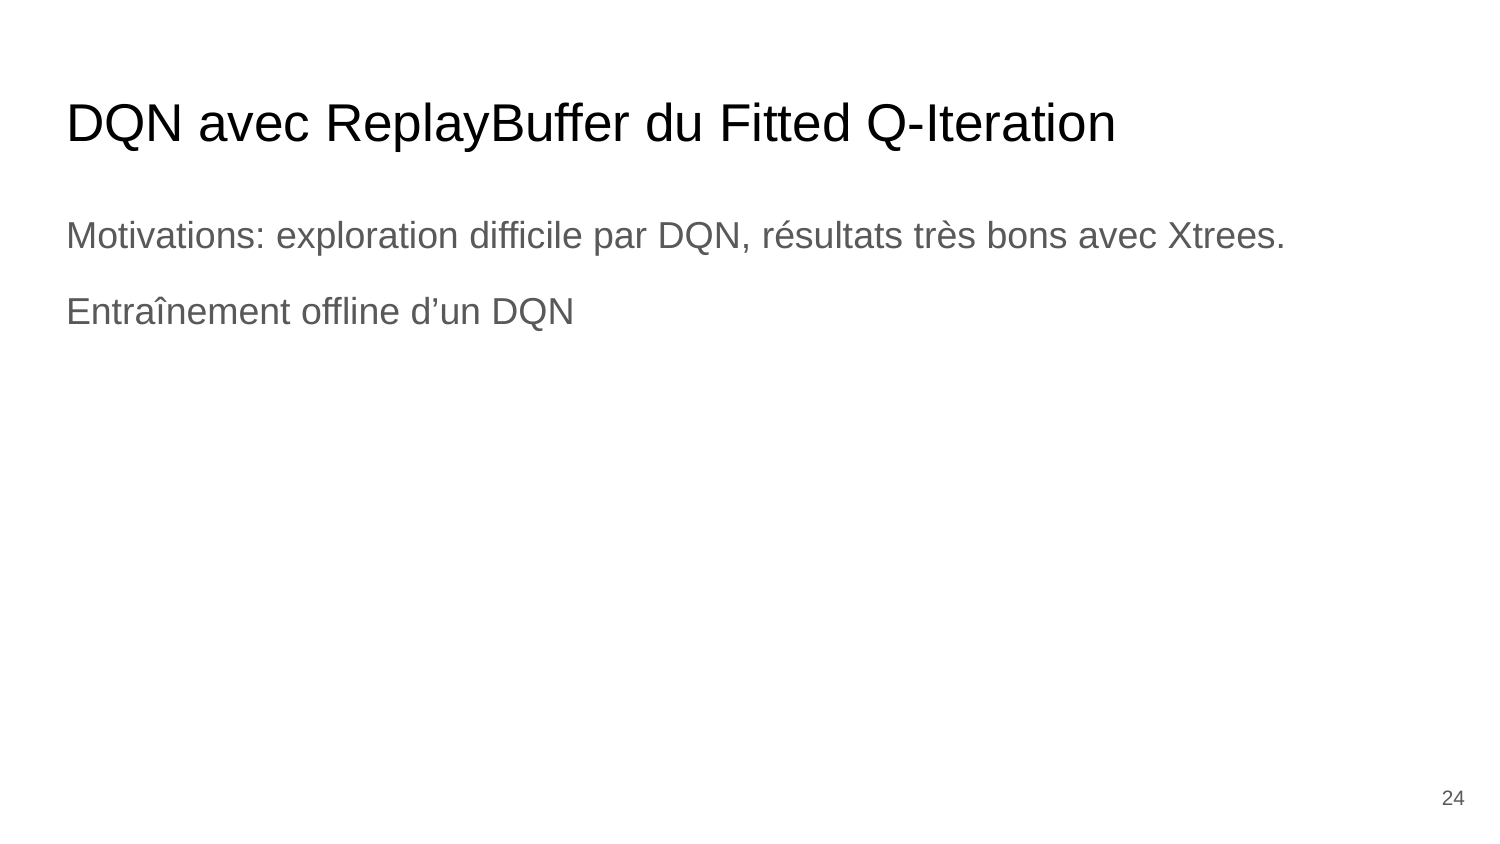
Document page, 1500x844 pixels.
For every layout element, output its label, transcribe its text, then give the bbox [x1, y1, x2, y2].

title DQN avec ReplayBuffer du Fitted Q-Iteration [51, 72, 1449, 167]
slide_number <number> [1389, 764, 1480, 830]
list Motivations: exploration difficile par DQN, résultats très bons avec Xtrees. Entraînement offline d’un DQN [51, 189, 1449, 750]
